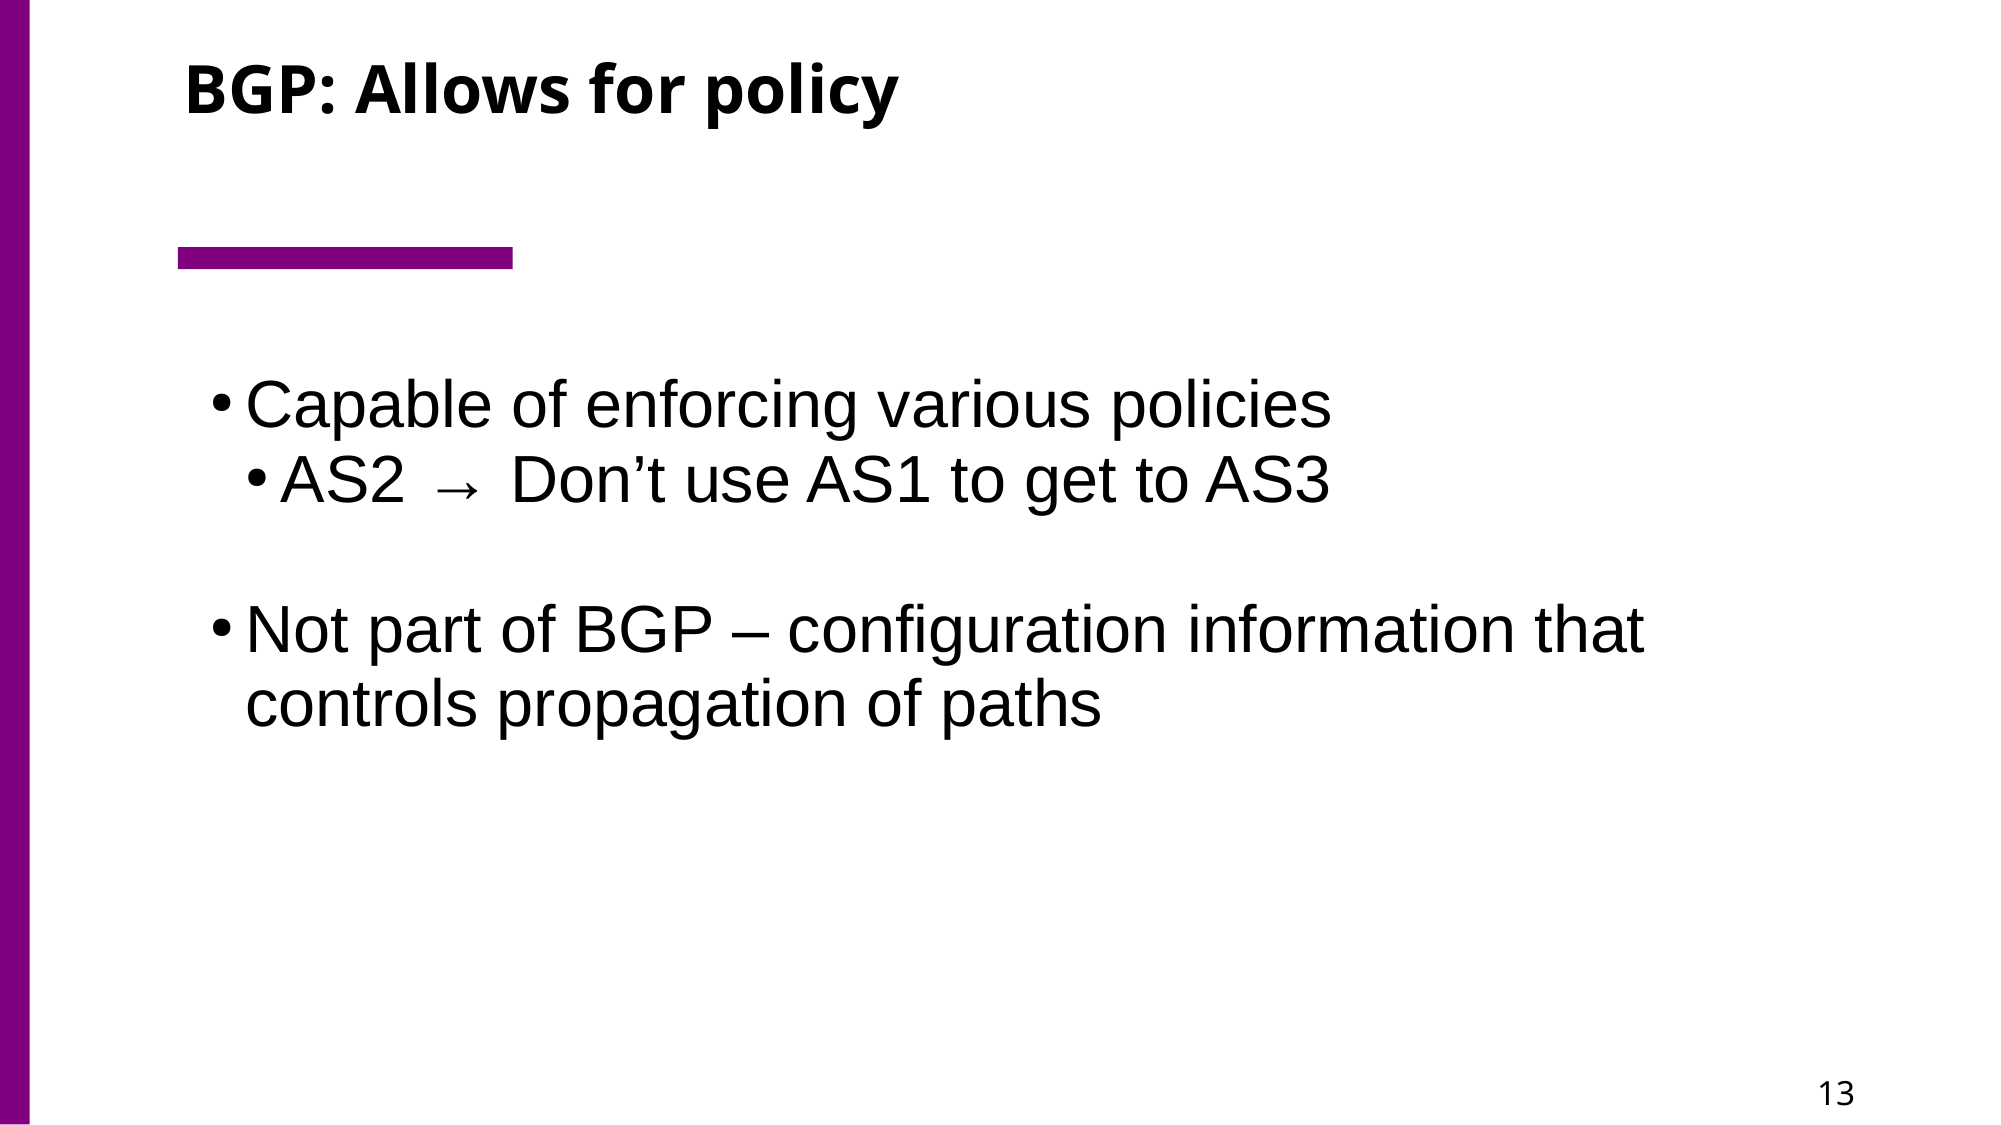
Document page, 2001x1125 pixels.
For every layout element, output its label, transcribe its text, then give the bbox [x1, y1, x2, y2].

text_box Capable of enforcing various policies AS2 → Don’t use AS1 to get to AS3 Not part of BGP – configuration information that controls propagation of paths [195, 360, 1711, 888]
title BGP: Allows for policy [133, 0, 1946, 135]
